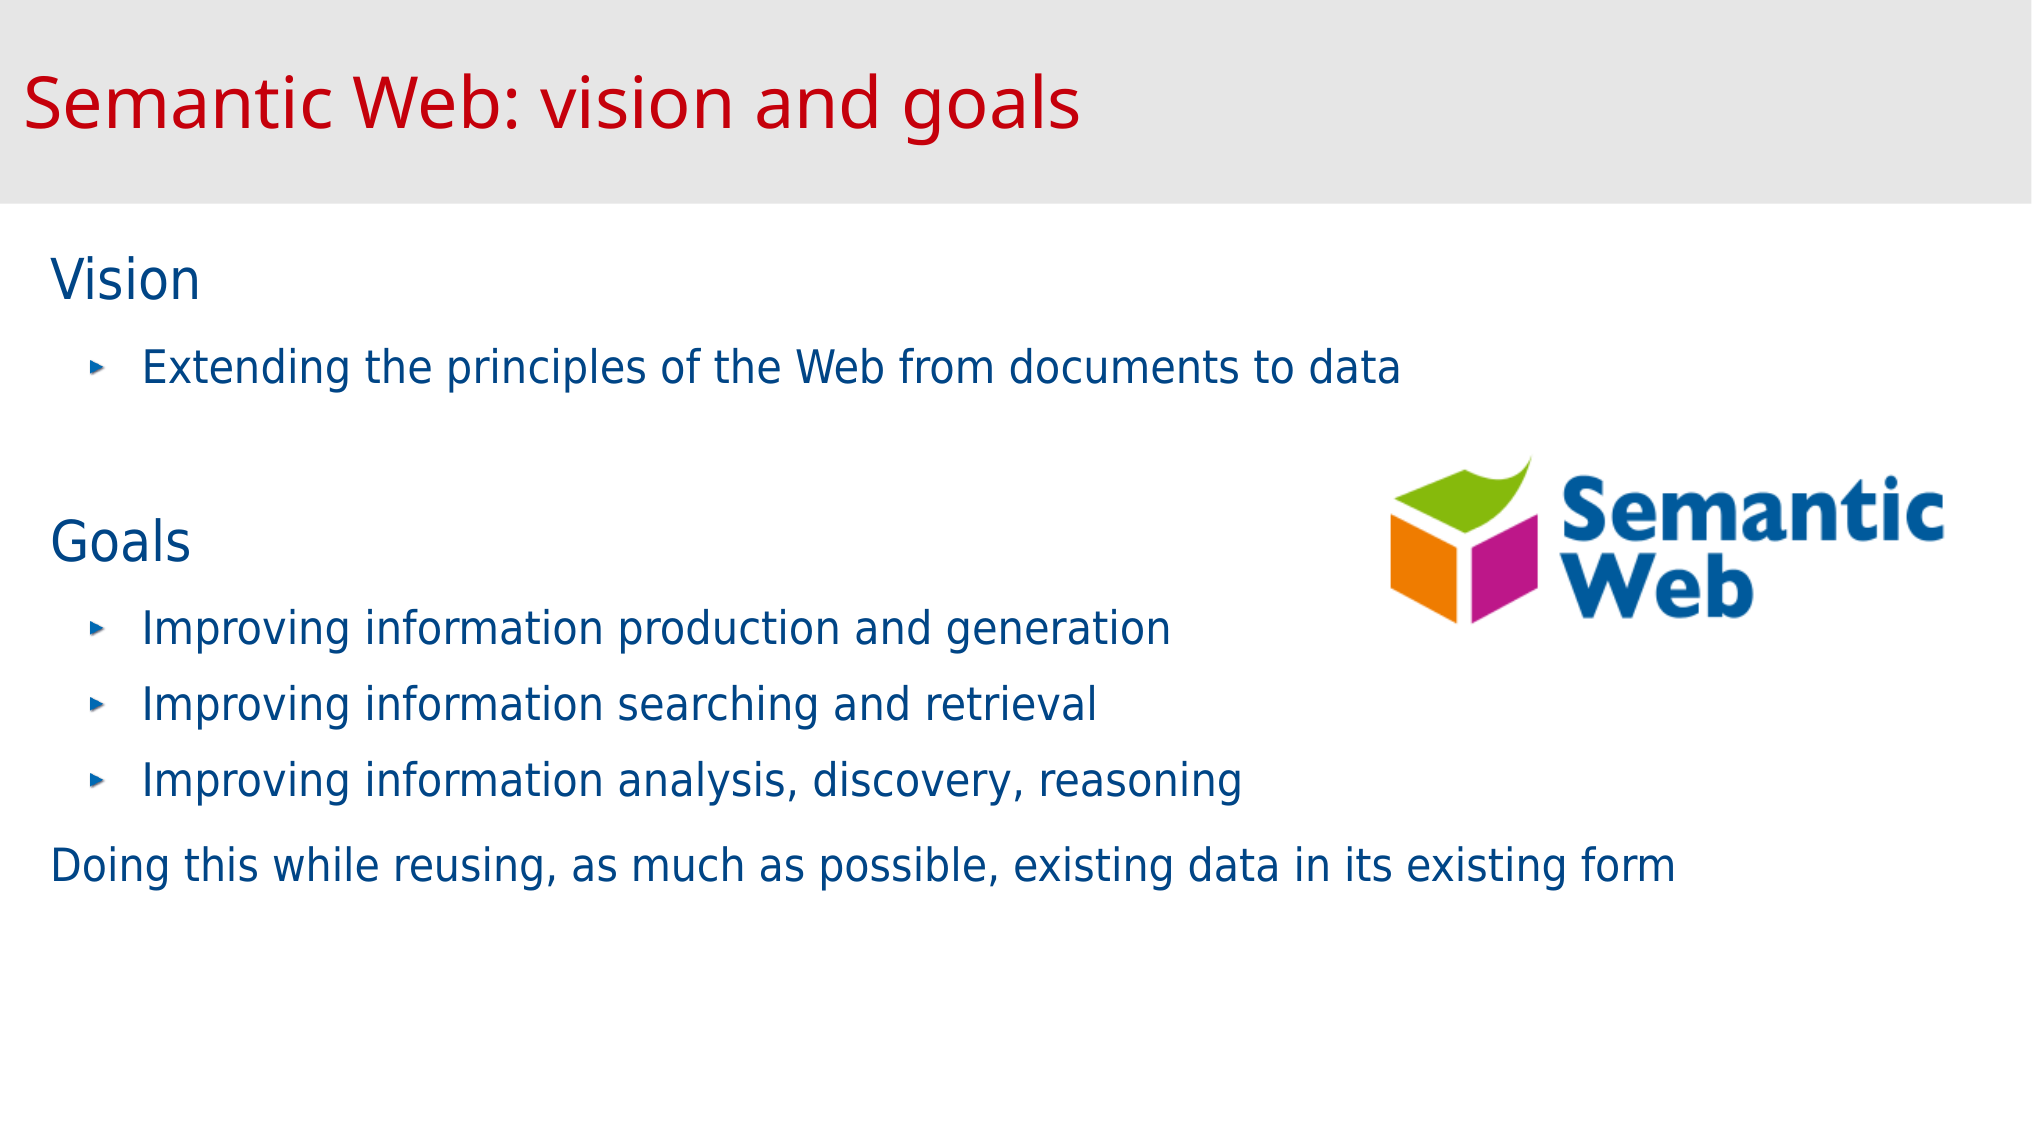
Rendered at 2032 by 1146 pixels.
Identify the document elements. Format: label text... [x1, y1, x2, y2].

list Vision Extending the principles of the Web from documents to data Goals Improving information production and generation Improving information searching and retrieval Improving information analysis, discovery, reasoning Doing this while reusing, as much as possible, existing data in its existing form [0, 247, 2032, 1123]
title Semantic Web: vision and goals [0, 0, 2032, 204]
